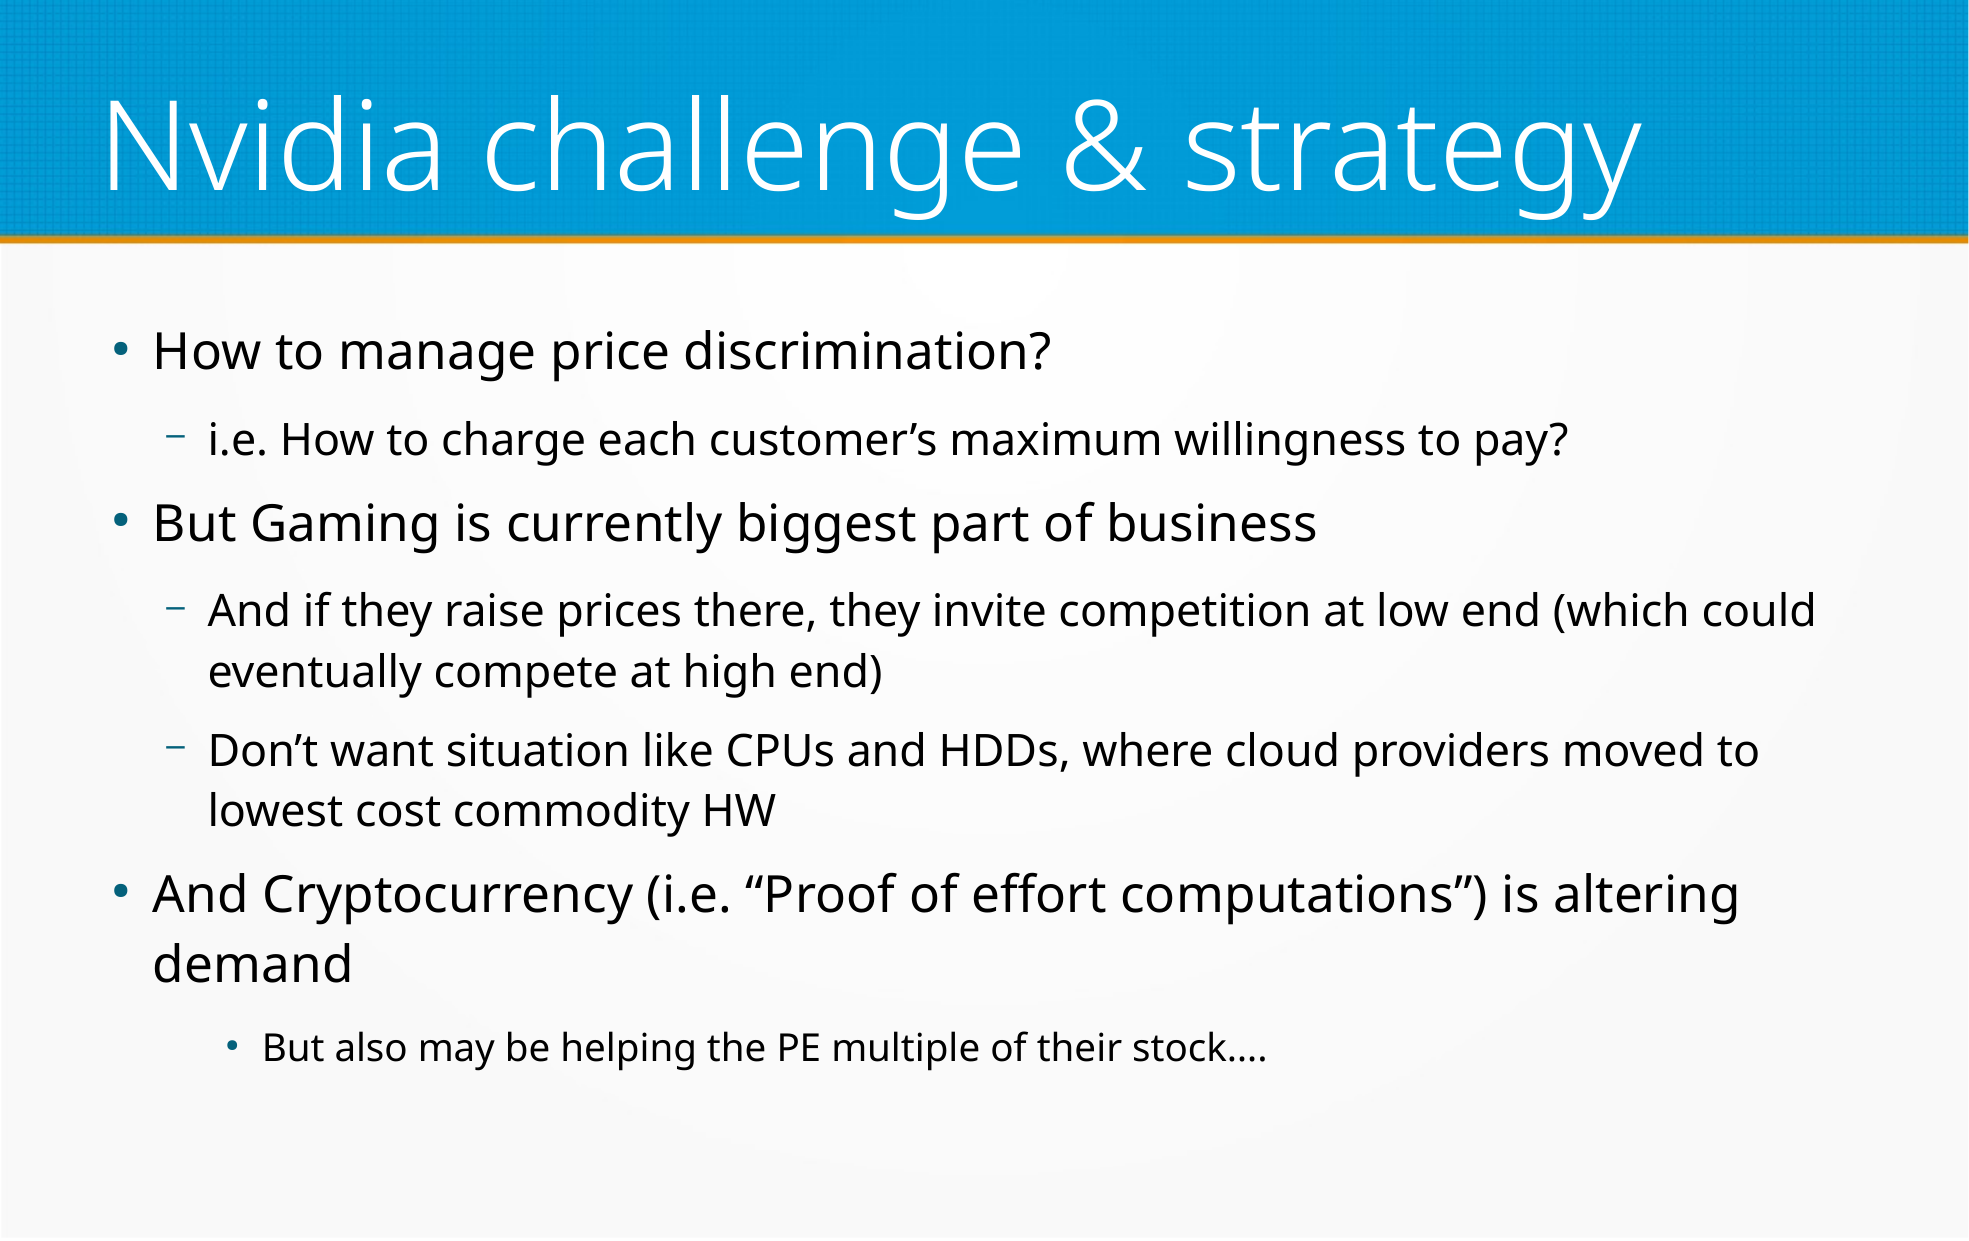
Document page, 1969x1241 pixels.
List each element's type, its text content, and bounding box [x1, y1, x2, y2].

picture [0, 233, 1969, 1241]
list How to manage price discrimination? i.e. How to charge each customer’s maximum willingness to pay? But Gaming is currently biggest part of business And if they raise prices there, they invite competition at low end (which could eventually compete at high end) Don’t want situation like CPUs and HDDs, where cloud providers moved to lowest cost commodity HW And Cryptocurrency (i.e. “Proof of effort computations”) is altering demand But also may be helping the PE multiple of their stock…. [98, 315, 1861, 1081]
title Nvidia challenge & strategy [98, 19, 1870, 227]
